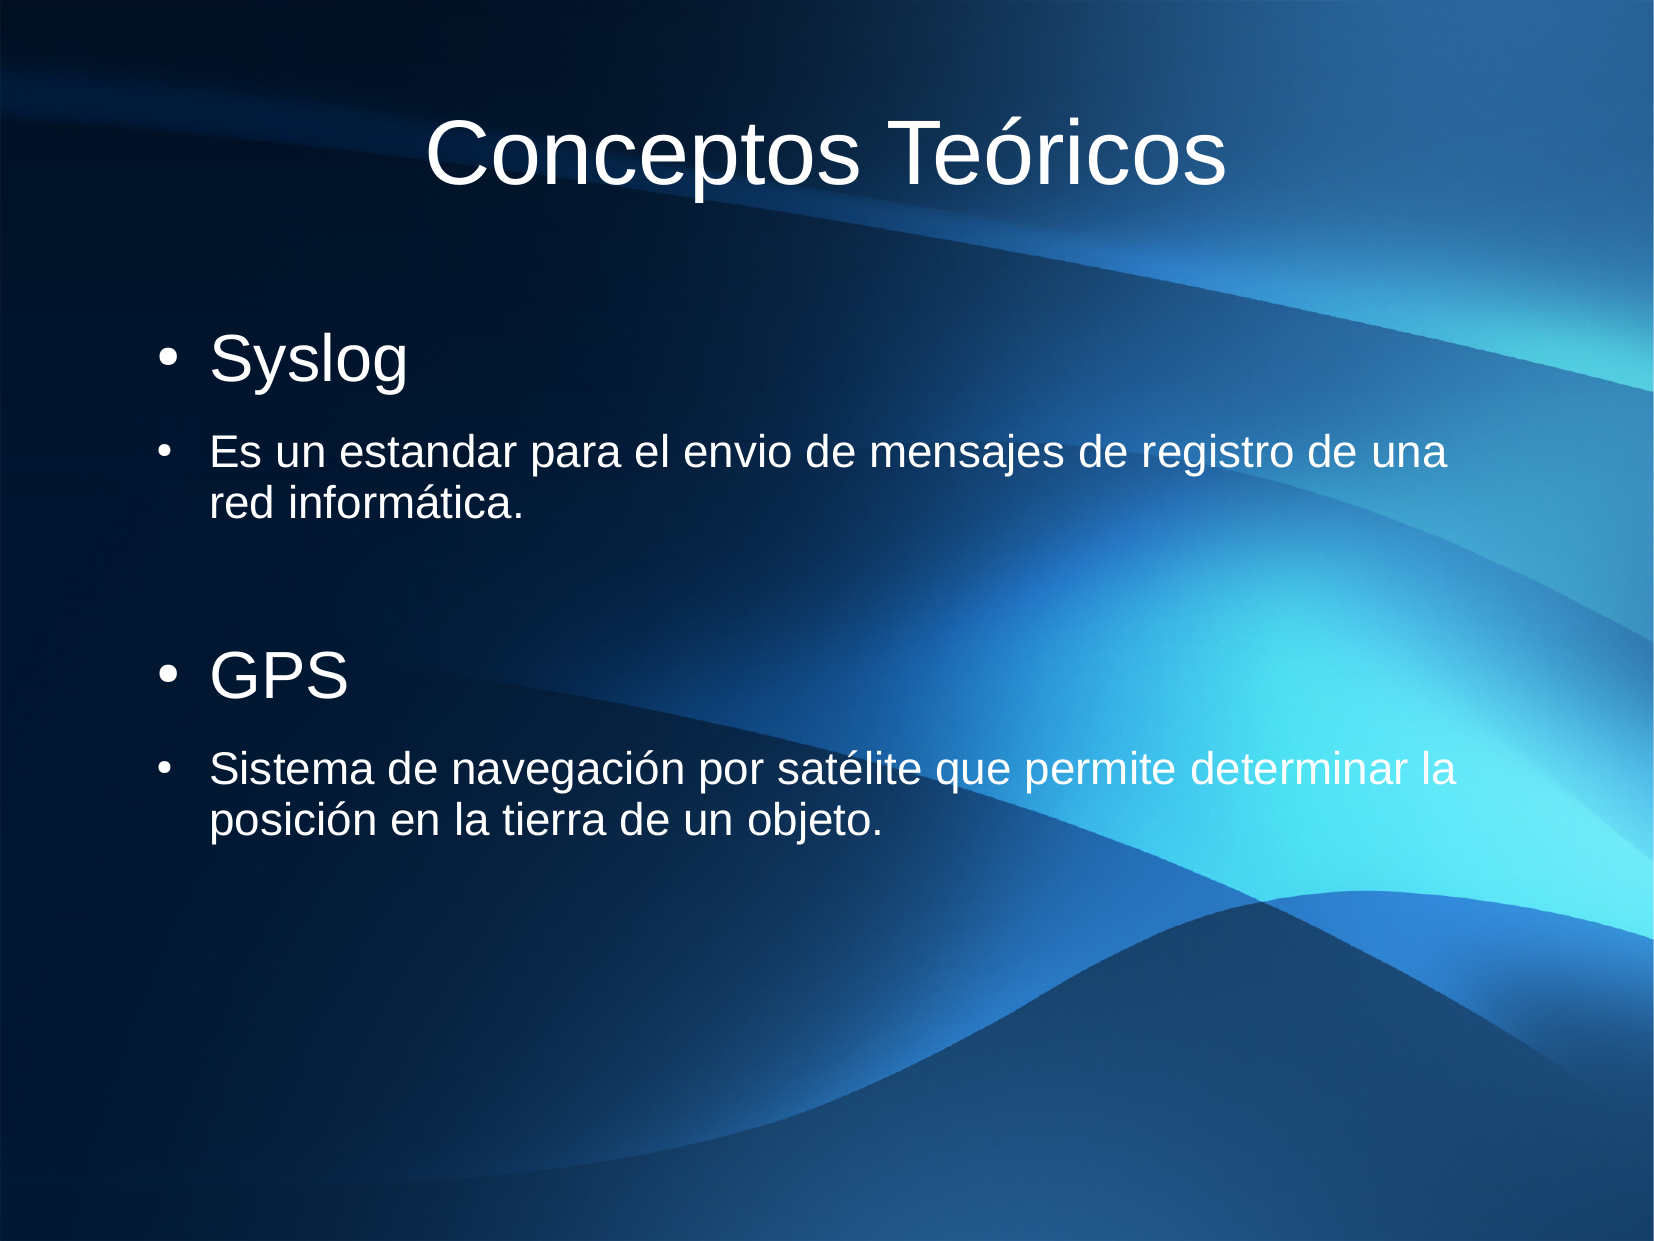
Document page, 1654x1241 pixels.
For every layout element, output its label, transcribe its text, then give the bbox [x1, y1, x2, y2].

list Syslog Es un estandar para el envio de mensajes de registro de una red informática. GPS Sistema de navegación por satélite que permite determinar la posición en la tierra de un objeto. [138, 321, 1503, 1095]
title Conceptos Teóricos [82, 49, 1571, 257]
picture [0, 0, 1654, 1241]
